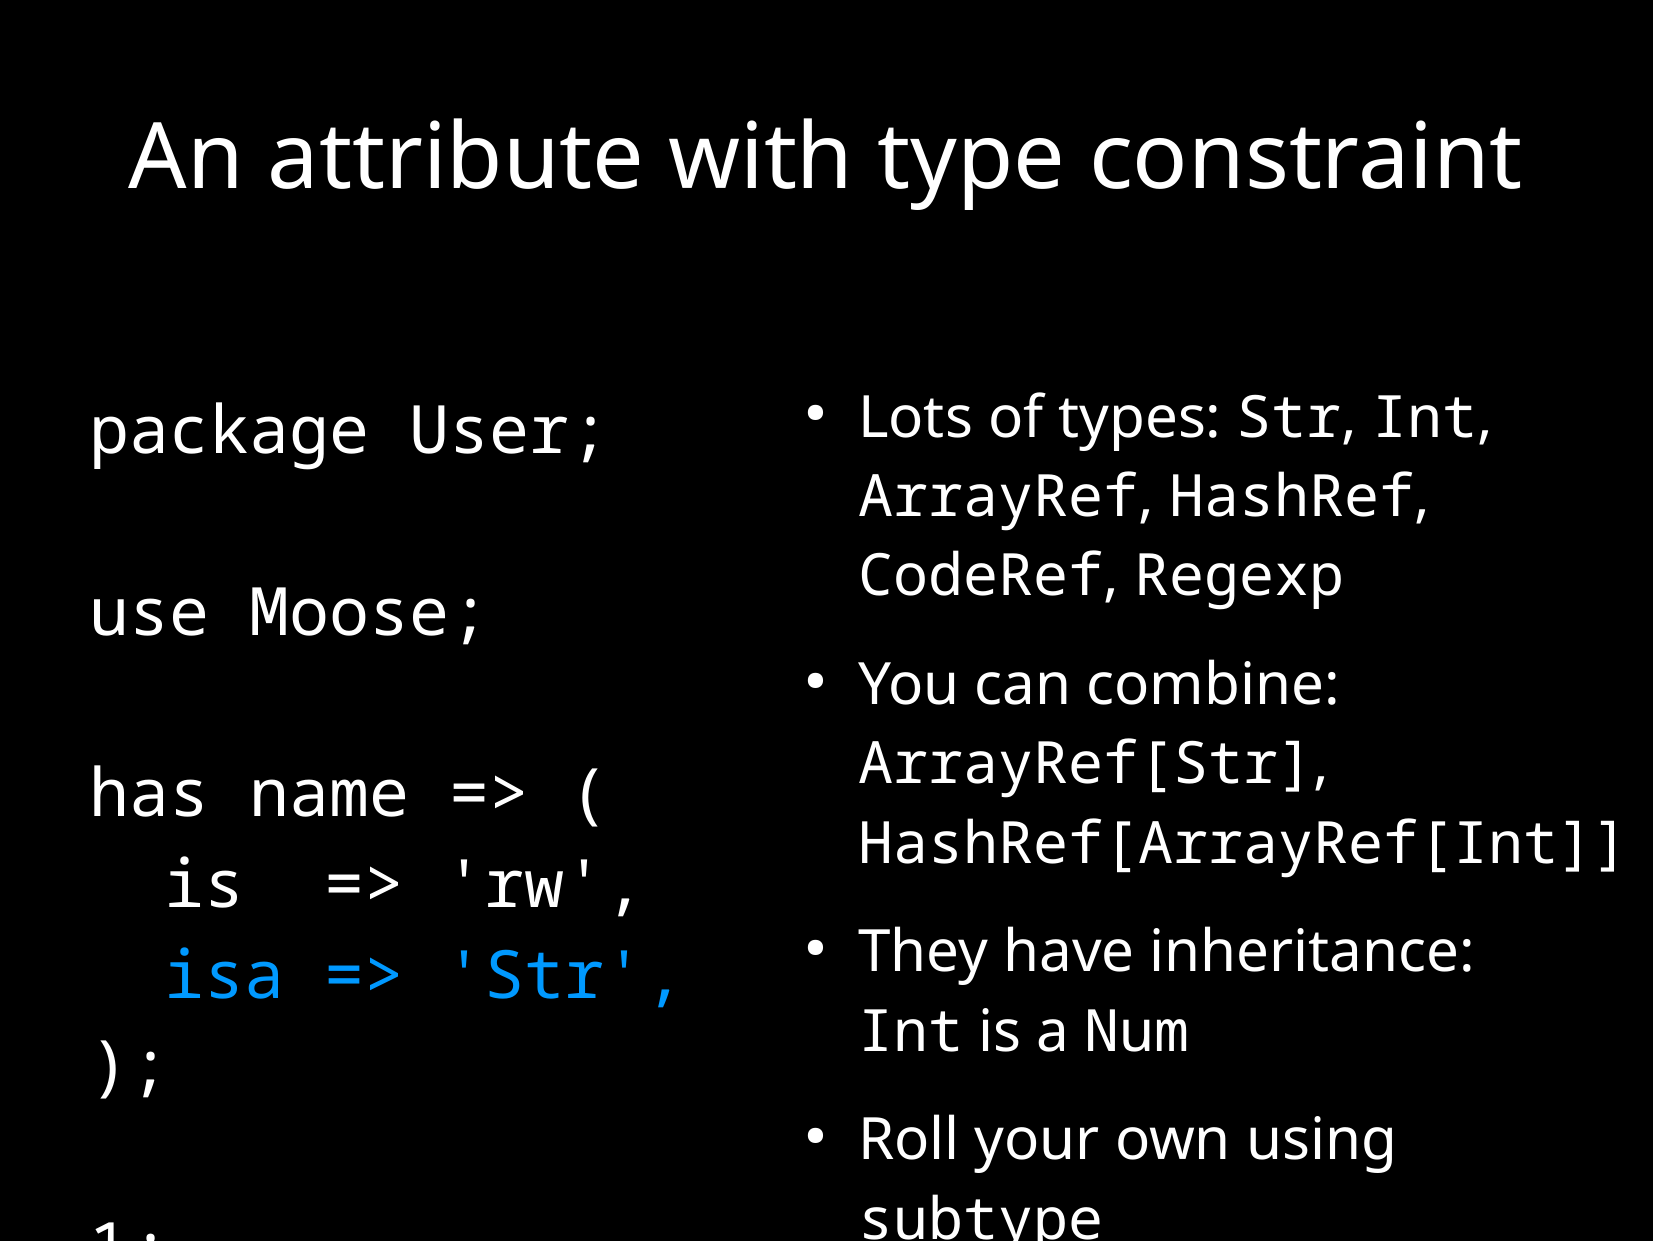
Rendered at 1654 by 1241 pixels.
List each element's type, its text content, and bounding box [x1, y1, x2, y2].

list Lots of types: Str, Int, ArrayRef, HashRef, CodeRef, Regexp You can combine: ArrayRef[Str], HashRef[ArrayRef[Int]] They have inheritance: Int is a Num Roll your own using subtype [788, 375, 1653, 1145]
text_box package User; use Moose; has name => ( is => 'rw', isa => 'Str', ); 1; [75, 375, 788, 1163]
title An attribute with type constraint [82, 46, 1571, 261]
